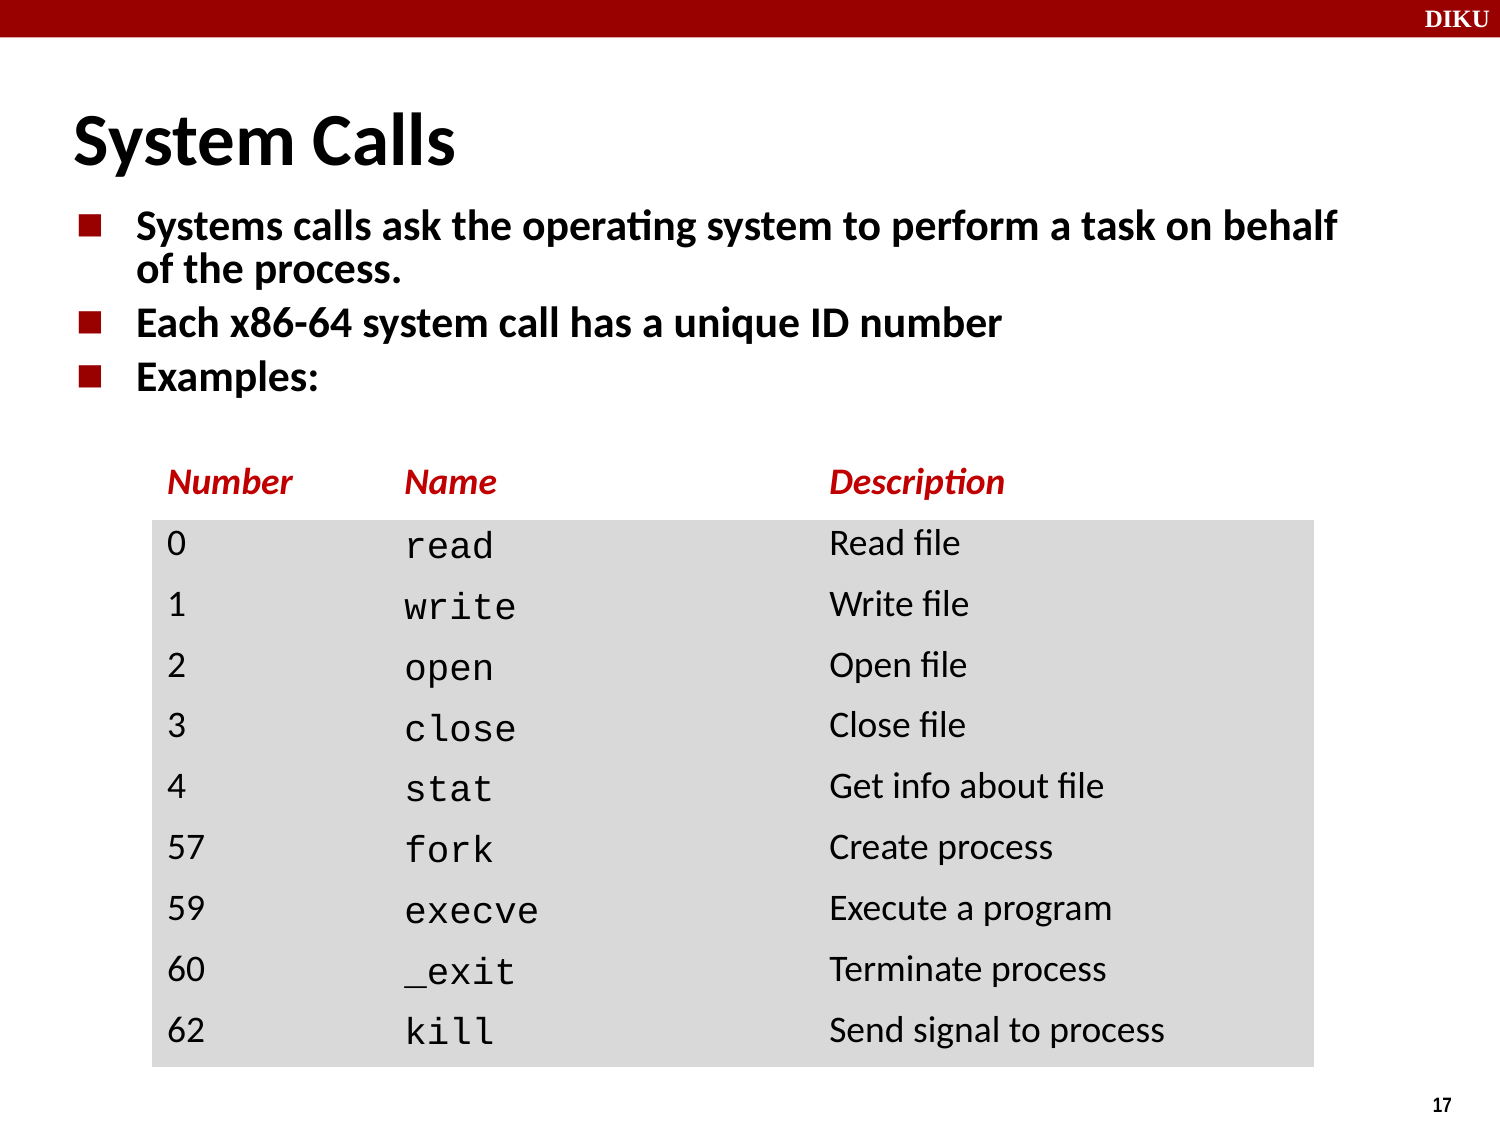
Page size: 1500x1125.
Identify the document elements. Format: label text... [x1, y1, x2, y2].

text_box Systems calls ask the operating system to perform a task on behalf of the process. Each x86-64 system call has a unique ID number Examples: [65, 200, 1361, 1075]
title System Calls [58, 72, 1304, 198]
